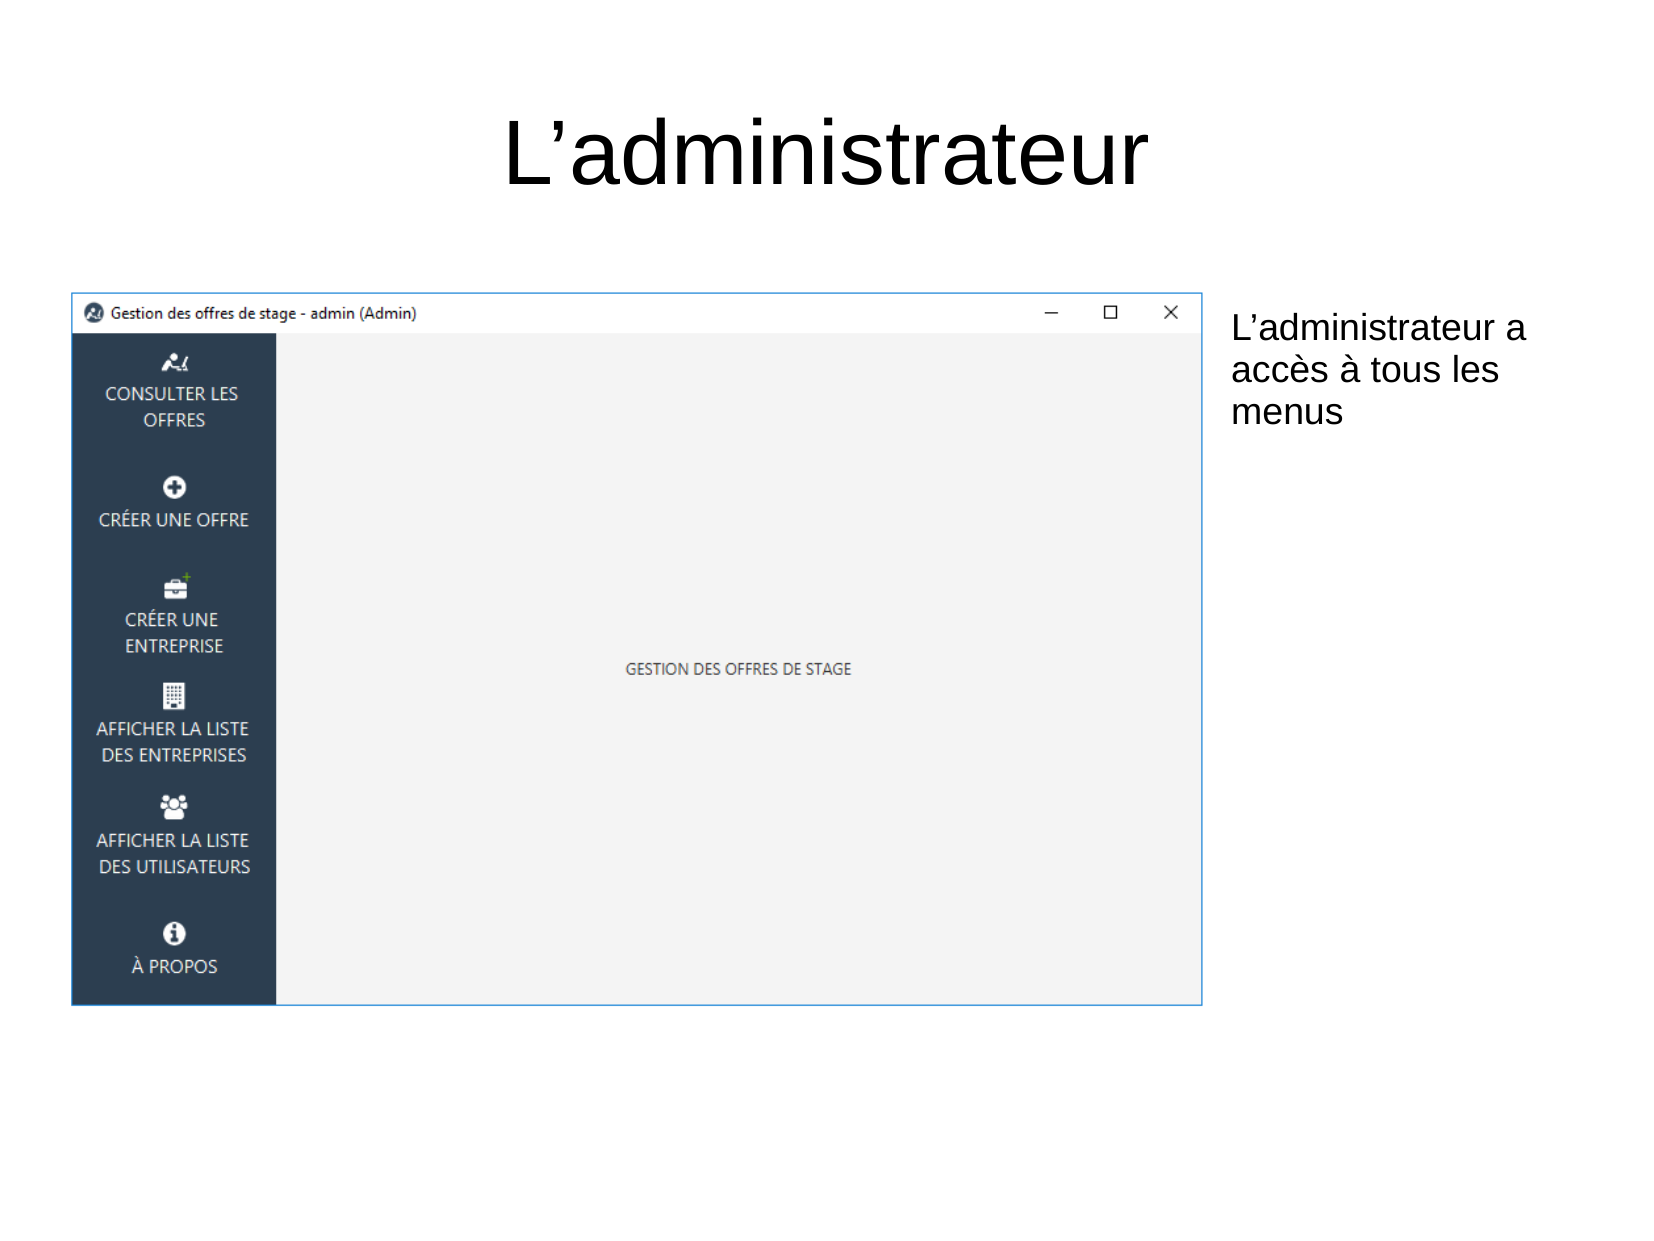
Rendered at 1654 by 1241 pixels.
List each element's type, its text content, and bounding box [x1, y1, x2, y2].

title L’administrateur [82, 49, 1571, 257]
picture [70, 290, 1204, 1010]
text_box L’administrateur a accès à tous les menus [1216, 298, 1571, 650]
